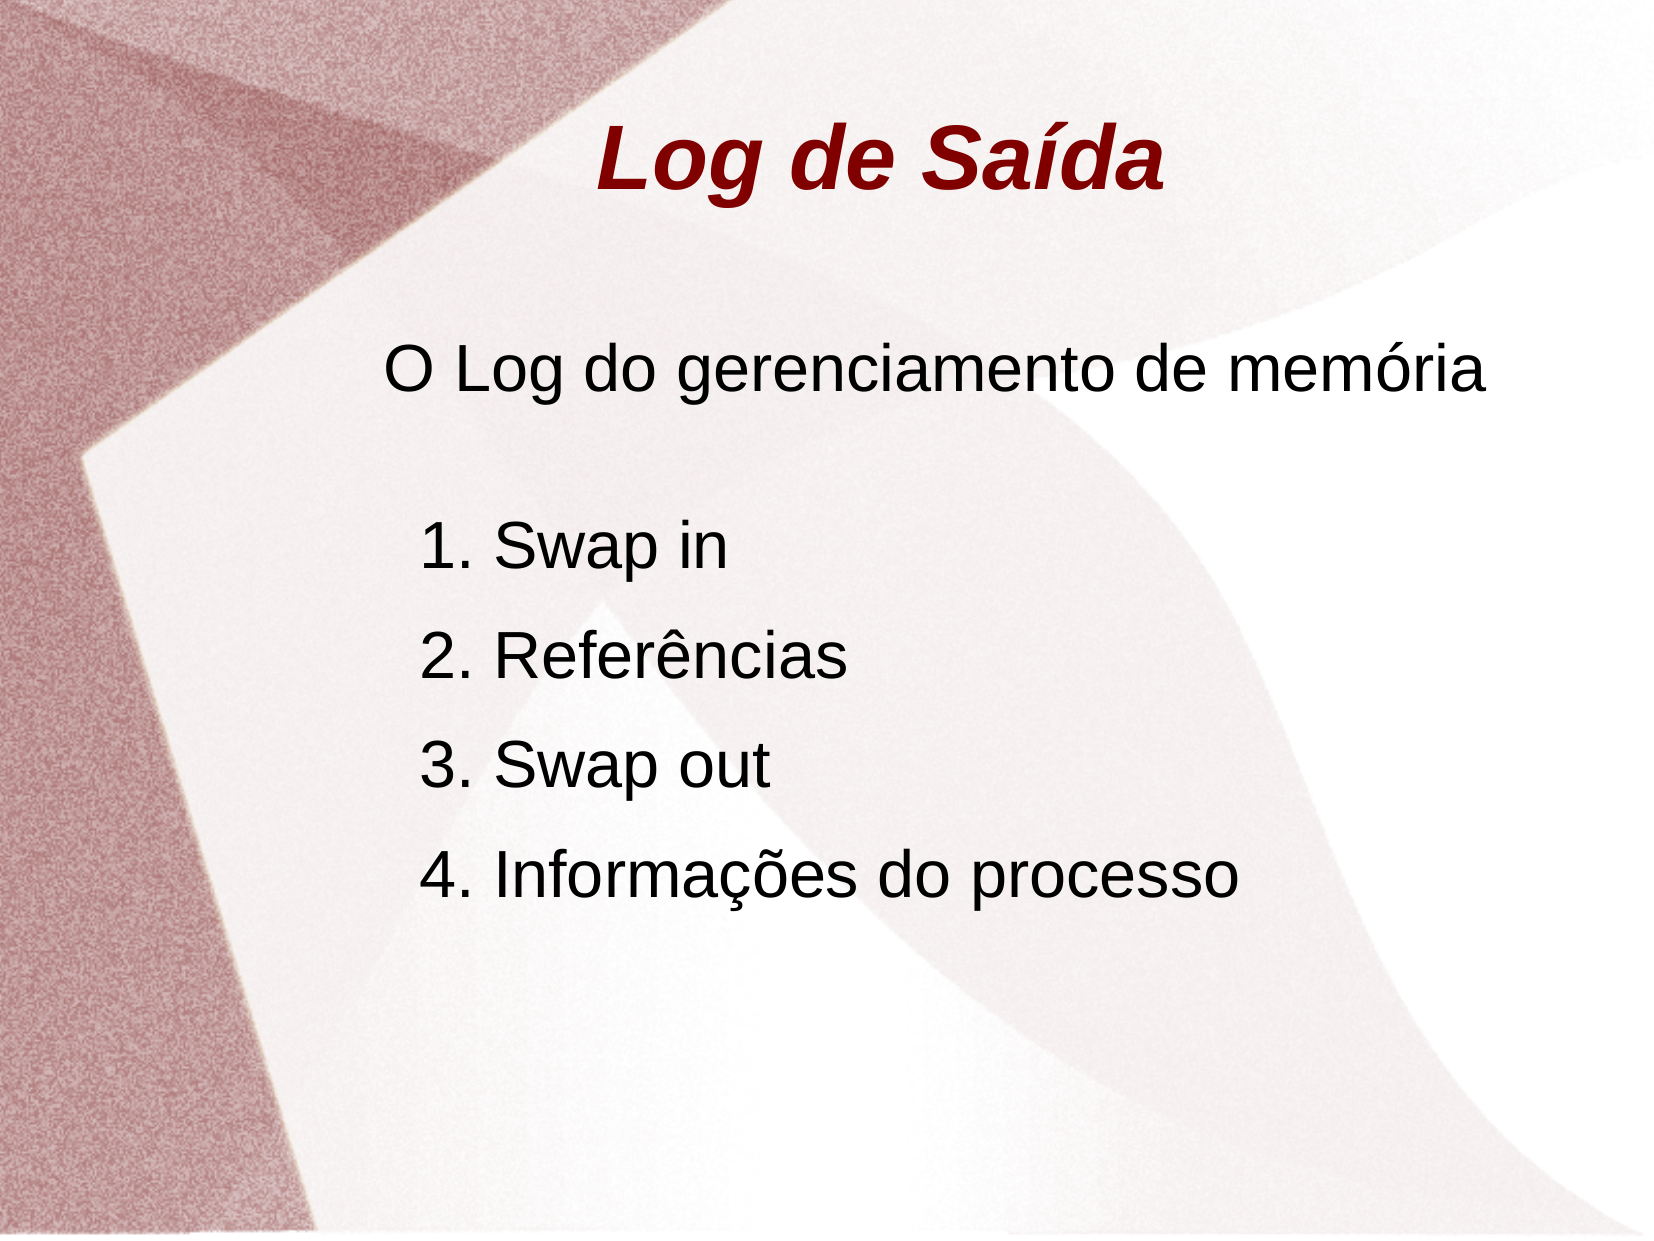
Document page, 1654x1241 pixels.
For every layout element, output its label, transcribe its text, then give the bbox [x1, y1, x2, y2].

list Swap in Referências Swap out Informações do processo [383, 501, 1565, 1010]
title Log de Saída [596, 49, 1607, 257]
list O Log do gerenciamento de memória [295, 324, 1506, 473]
